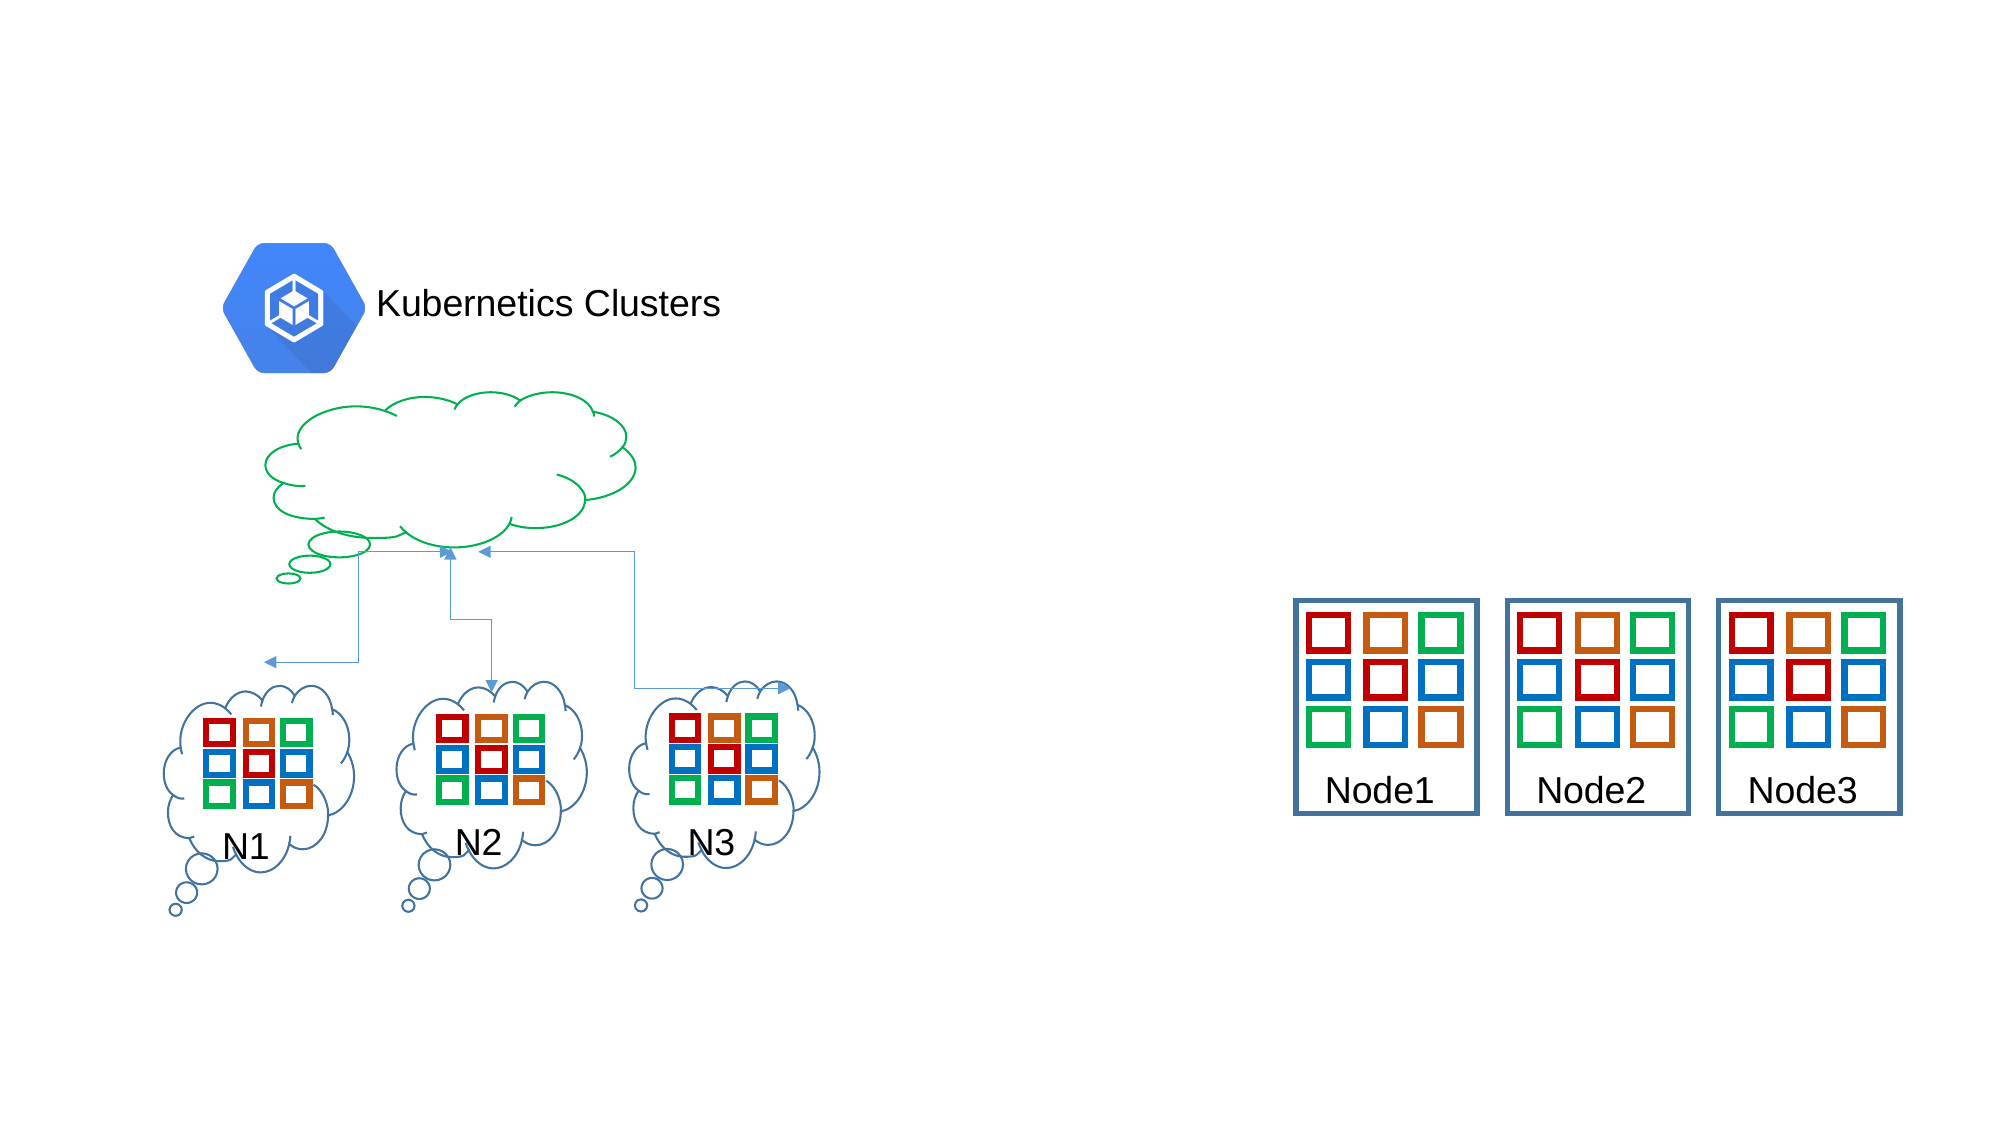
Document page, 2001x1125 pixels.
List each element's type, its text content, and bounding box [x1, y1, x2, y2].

text_box N1 [218, 847, 311, 875]
text_box N3 [683, 843, 776, 871]
text_box N2 [439, 810, 544, 867]
text_box N1 [207, 814, 311, 871]
text_box N1 [228, 838, 234, 859]
text_box N3 [672, 856, 681, 871]
text_box Kubernetics Clusters [361, 271, 784, 331]
text_box Node1 [1310, 758, 1462, 818]
text_box N2 [451, 843, 544, 871]
text_box Node2 [1521, 758, 1674, 818]
text_box N3 [693, 834, 699, 854]
text_box N2 [460, 834, 467, 855]
text_box N3 [672, 810, 776, 866]
picture [223, 235, 365, 381]
text_box Master [265, 392, 636, 573]
text_box Master [276, 573, 301, 584]
text_box N2 [439, 856, 449, 871]
text_box N1 [207, 860, 216, 875]
text_box Node3 [1733, 758, 1885, 818]
